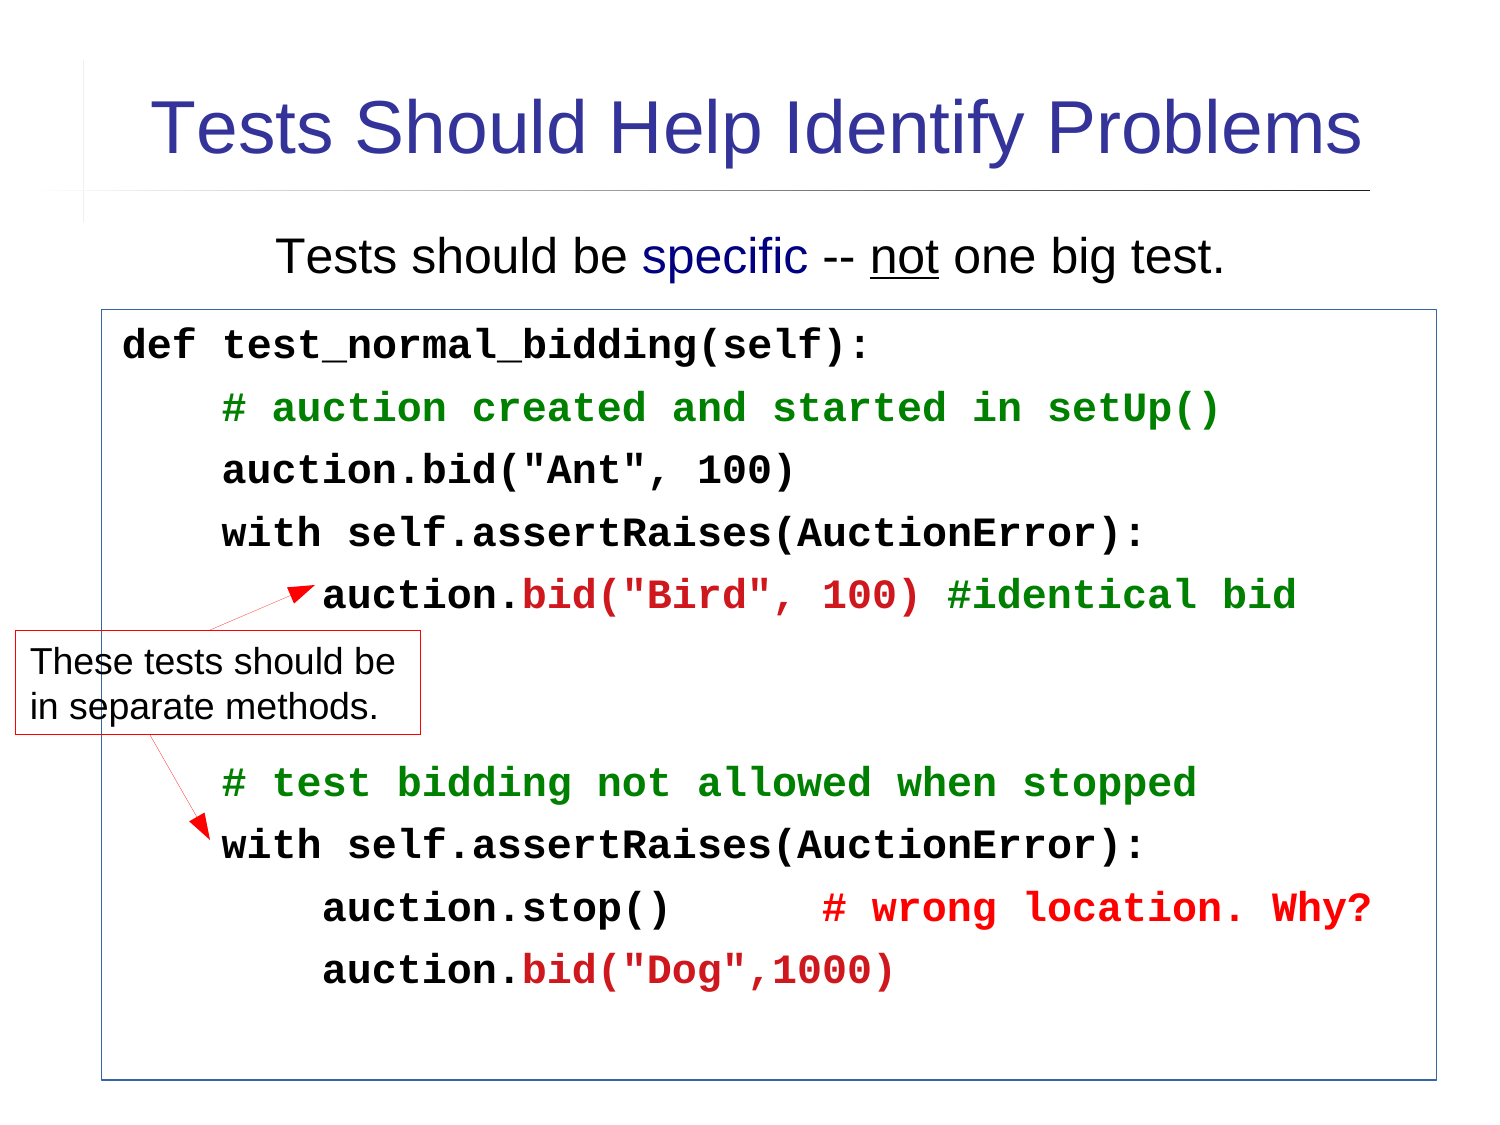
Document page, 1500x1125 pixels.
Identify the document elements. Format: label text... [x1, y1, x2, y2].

text_box def test_normal_bidding(self): # auction created and started in setUp() auction.bid("Ant", 100) with self.assertRaises(AuctionError): auction.bid("Bird", 100) #identical bid # test bidding not allowed when stopped with self.assertRaises(AuctionError): auction.stop() # wrong location. Why? auction.bid("Dog",1000) [101, 309, 1437, 1081]
title Tests Should Help Identify Problems [90, 42, 1426, 205]
list Tests should be specific -- not one big test. [90, 216, 1406, 312]
text_box These tests should be in separate methods. [15, 630, 421, 735]
